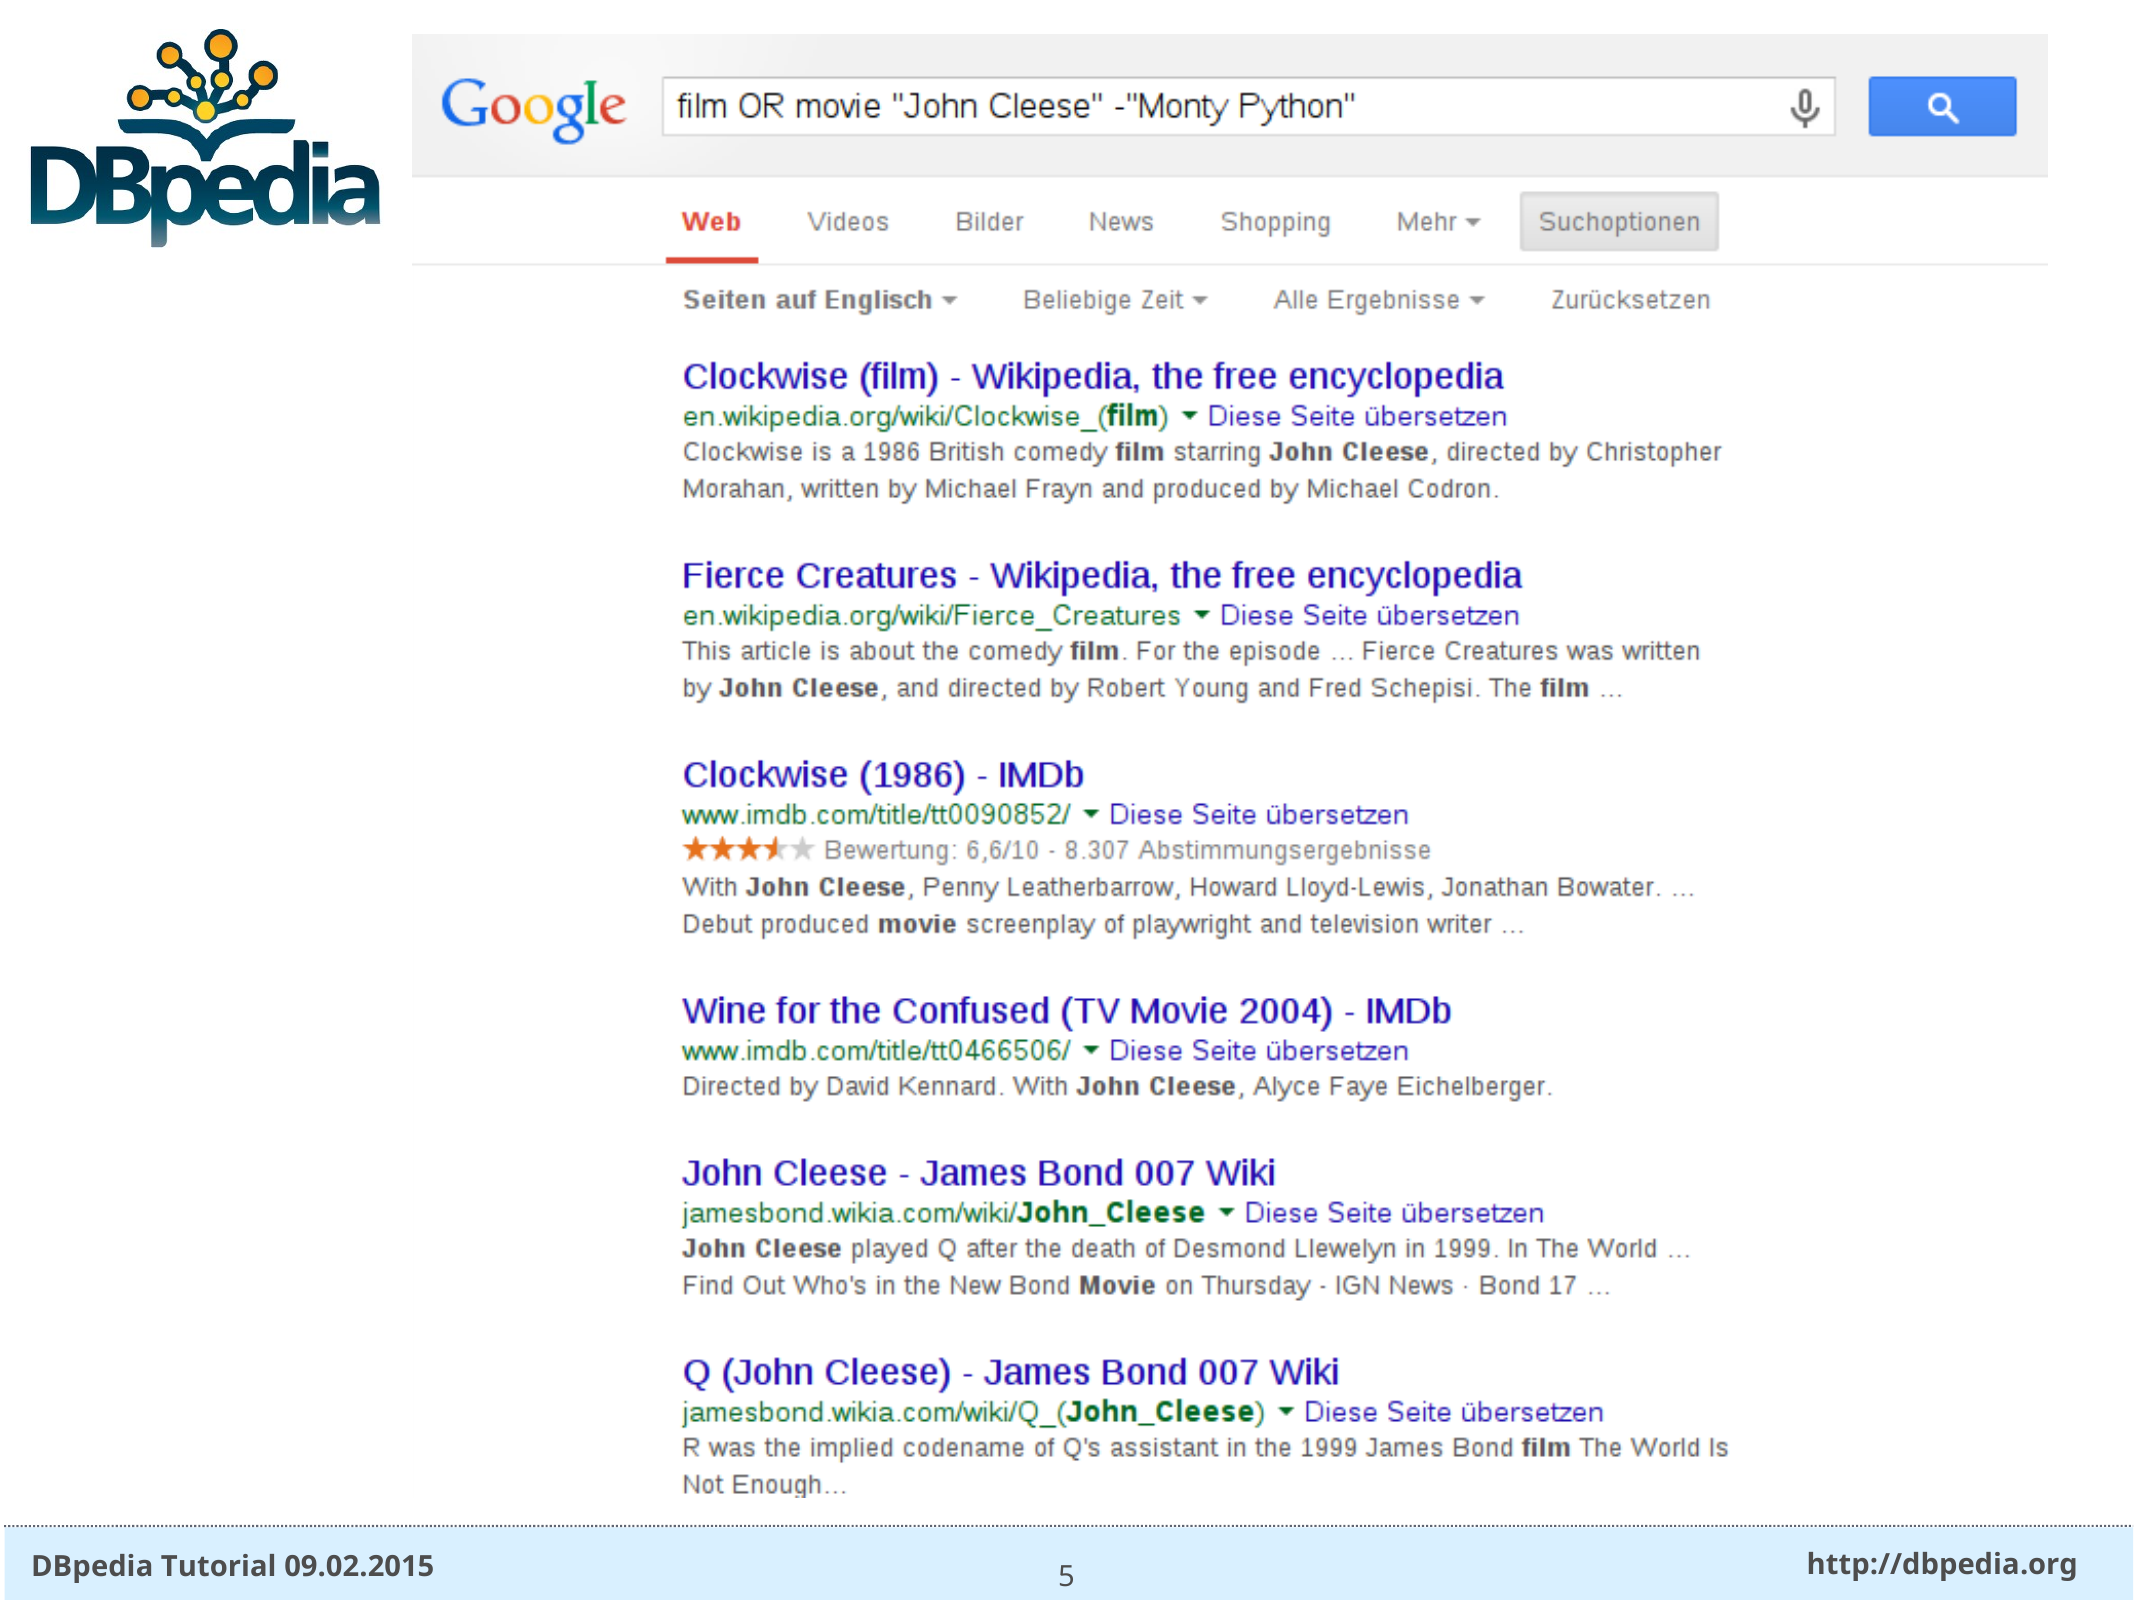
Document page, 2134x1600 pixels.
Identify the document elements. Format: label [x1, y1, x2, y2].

picture [27, 29, 384, 250]
picture [412, 34, 2048, 1498]
